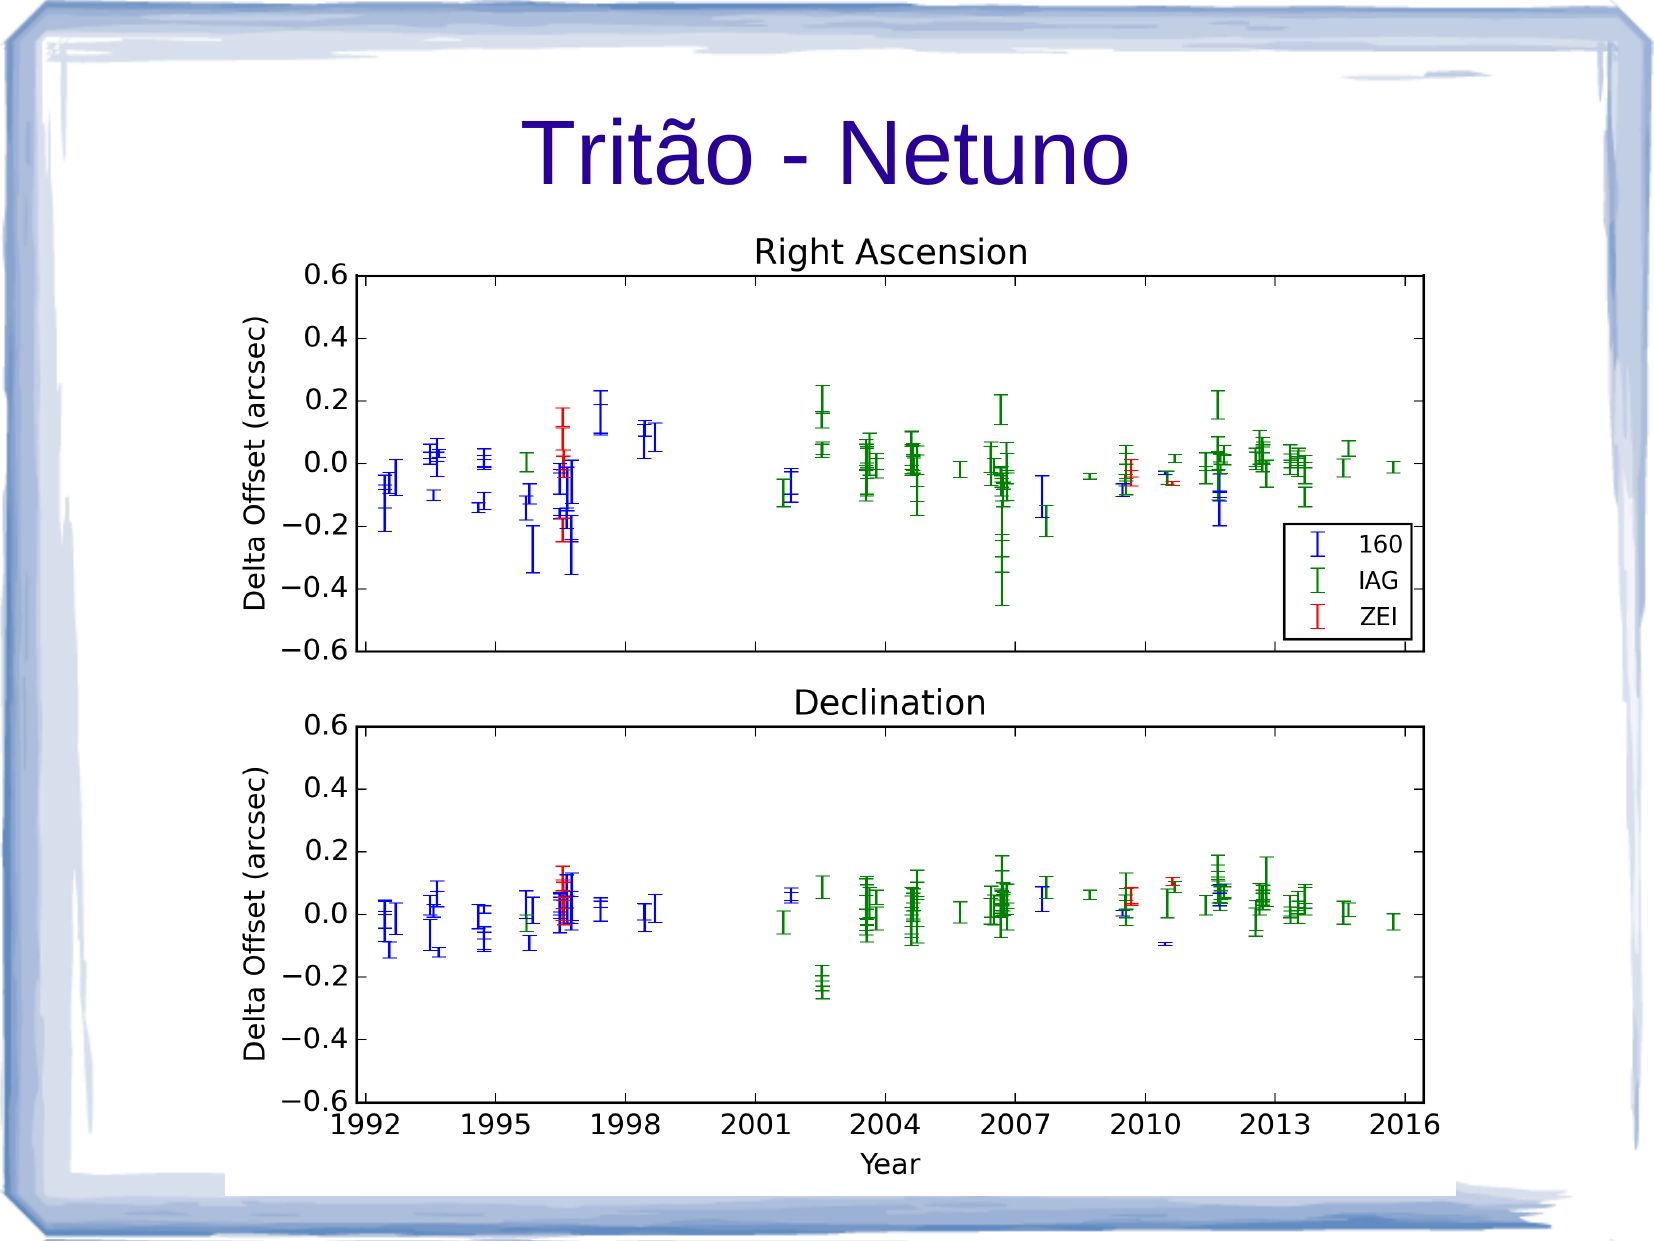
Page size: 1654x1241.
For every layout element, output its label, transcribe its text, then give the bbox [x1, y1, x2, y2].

title Tritão - Netuno [82, 49, 1571, 257]
picture [0, 0, 1654, 1241]
